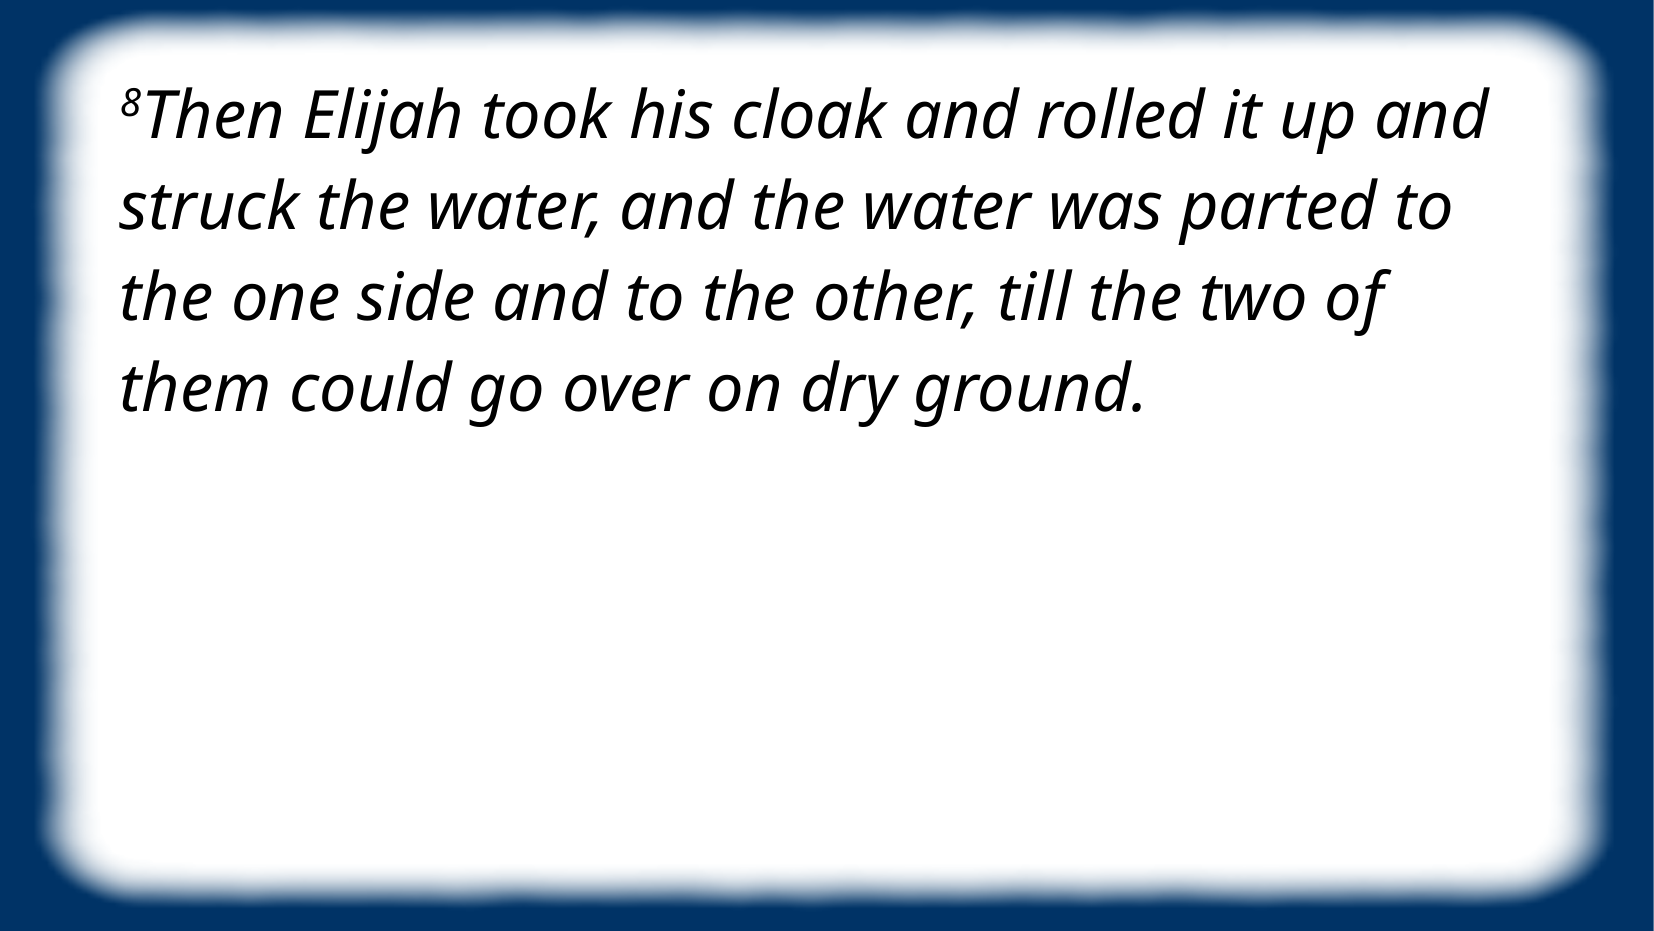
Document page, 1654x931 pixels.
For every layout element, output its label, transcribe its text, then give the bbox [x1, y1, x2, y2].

picture [0, 0, 1654, 931]
text_box 8Then Elijah took his cloak and rolled it up and struck the water, and the water was parted to the one side and to the other, till the two of them could go over on dry ground. [105, 60, 1561, 519]
